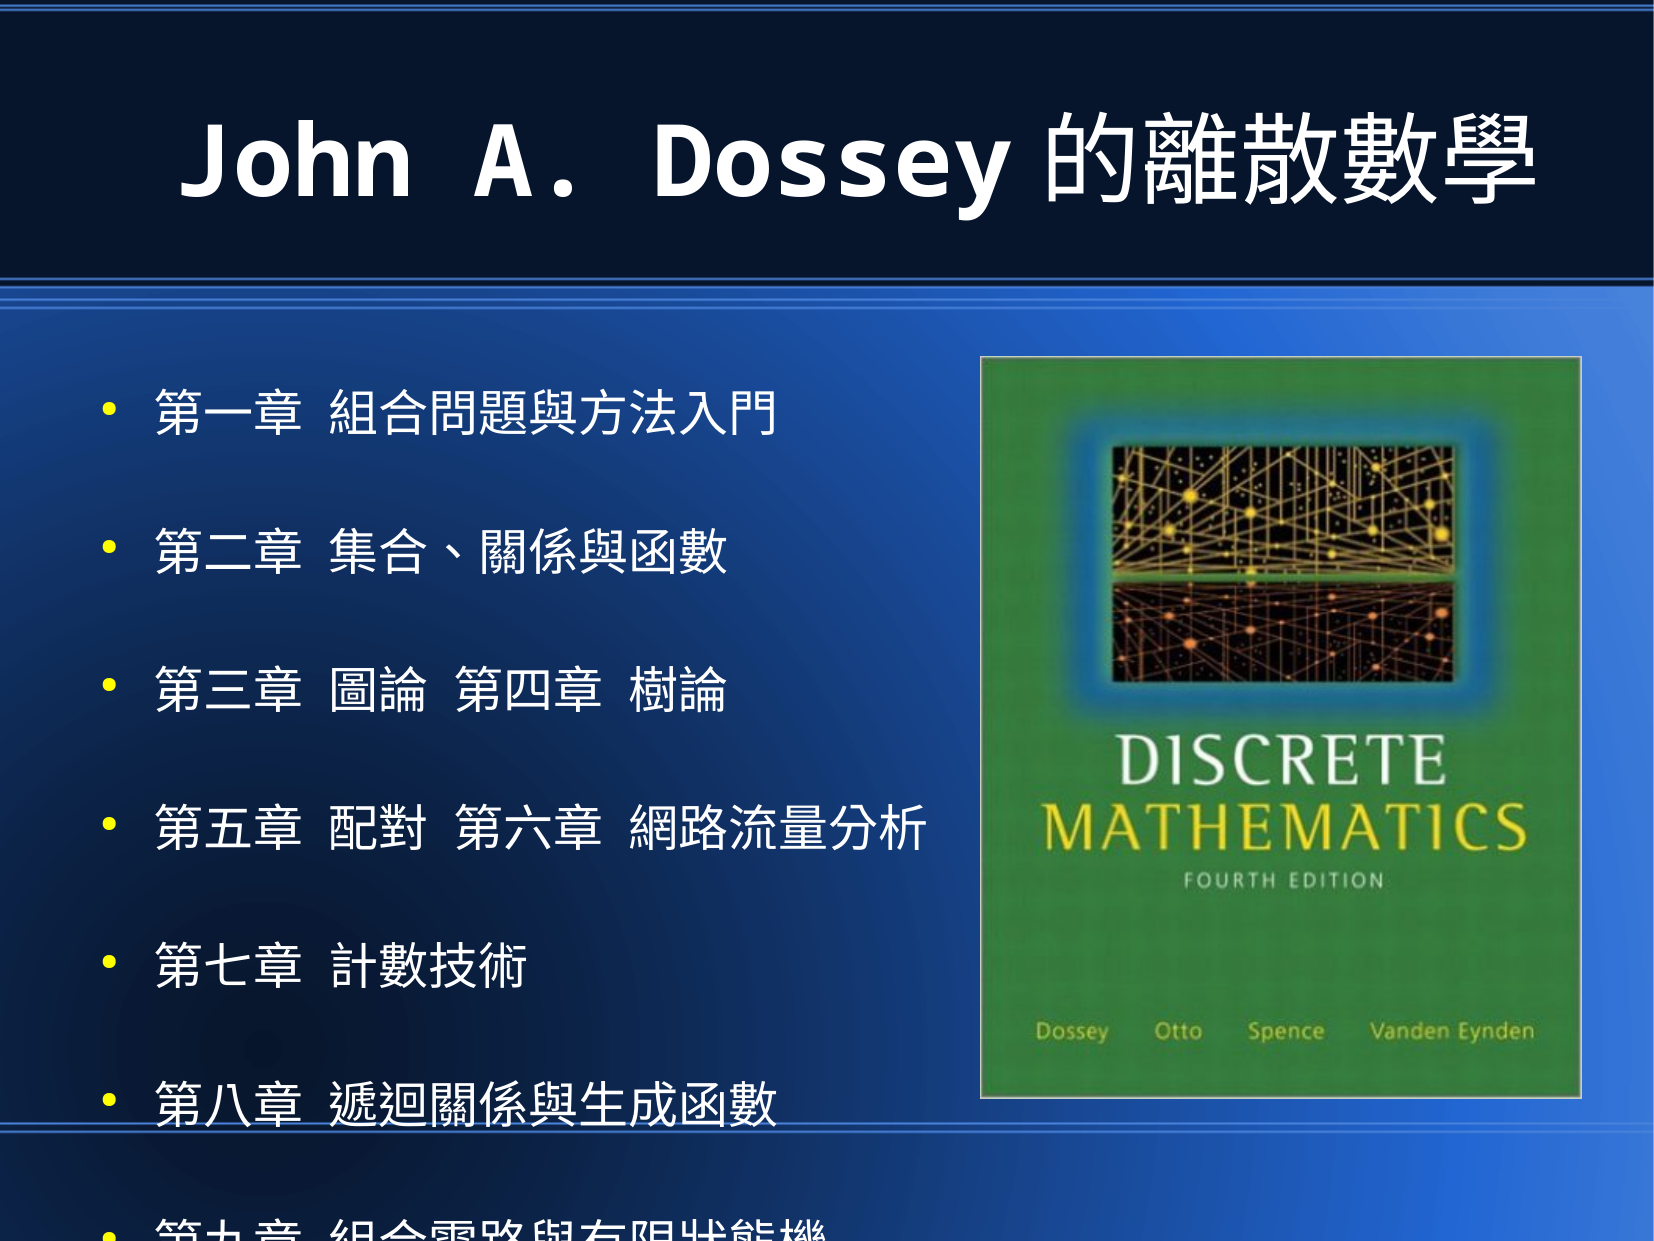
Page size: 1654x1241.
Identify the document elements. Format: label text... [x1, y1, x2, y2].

list 第一章 組合問題與方法入門 第二章 集合、關係與函數 第三章 圖論 第四章 樹論 第五章 配對 第六章 網路流量分析 第七章 計數技術 第八章 遞迴關係與生成函數 第九章 組合電路與有限狀態機 [82, 337, 1571, 1241]
title John A. Dossey的離散數學 [82, 49, 1571, 257]
picture [0, 0, 1654, 1241]
